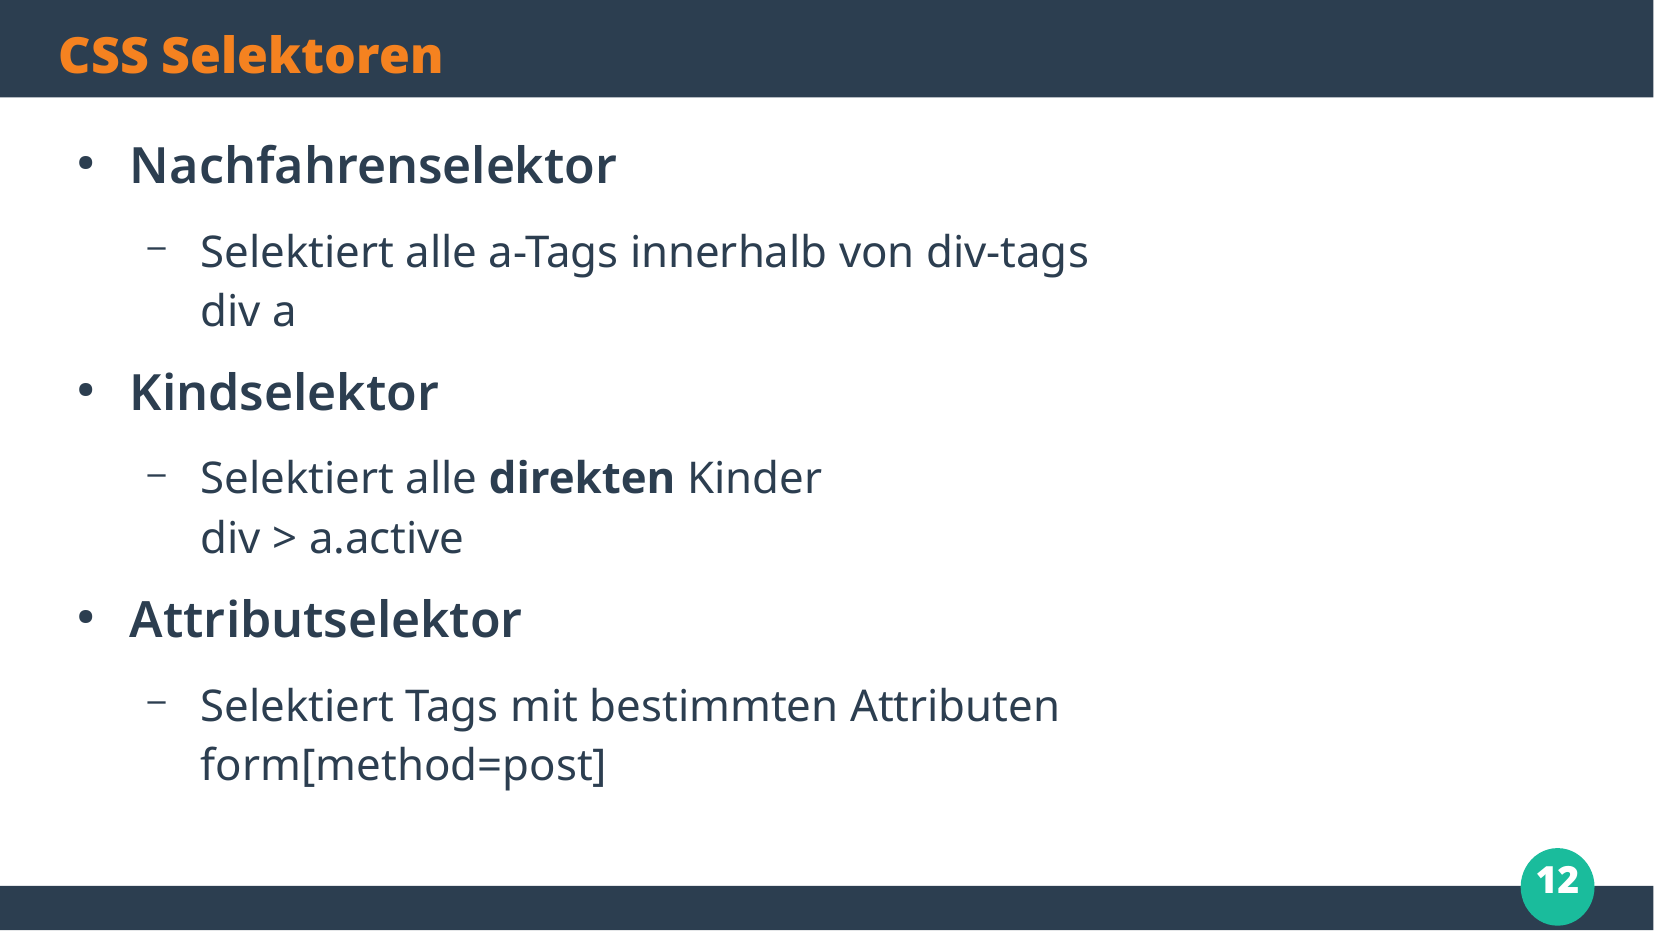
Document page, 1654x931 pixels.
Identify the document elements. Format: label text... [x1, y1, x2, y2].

list Nachfahrenselektor Selektiert alle a-Tags innerhalb von div-tags div a Kindselektor Selektiert alle direkten Kinder div > a.active Attributselektor Selektiert Tags mit bestimmten Attributen form[method=post] [59, 129, 1595, 864]
title CSS Selektoren [59, 8, 1595, 89]
